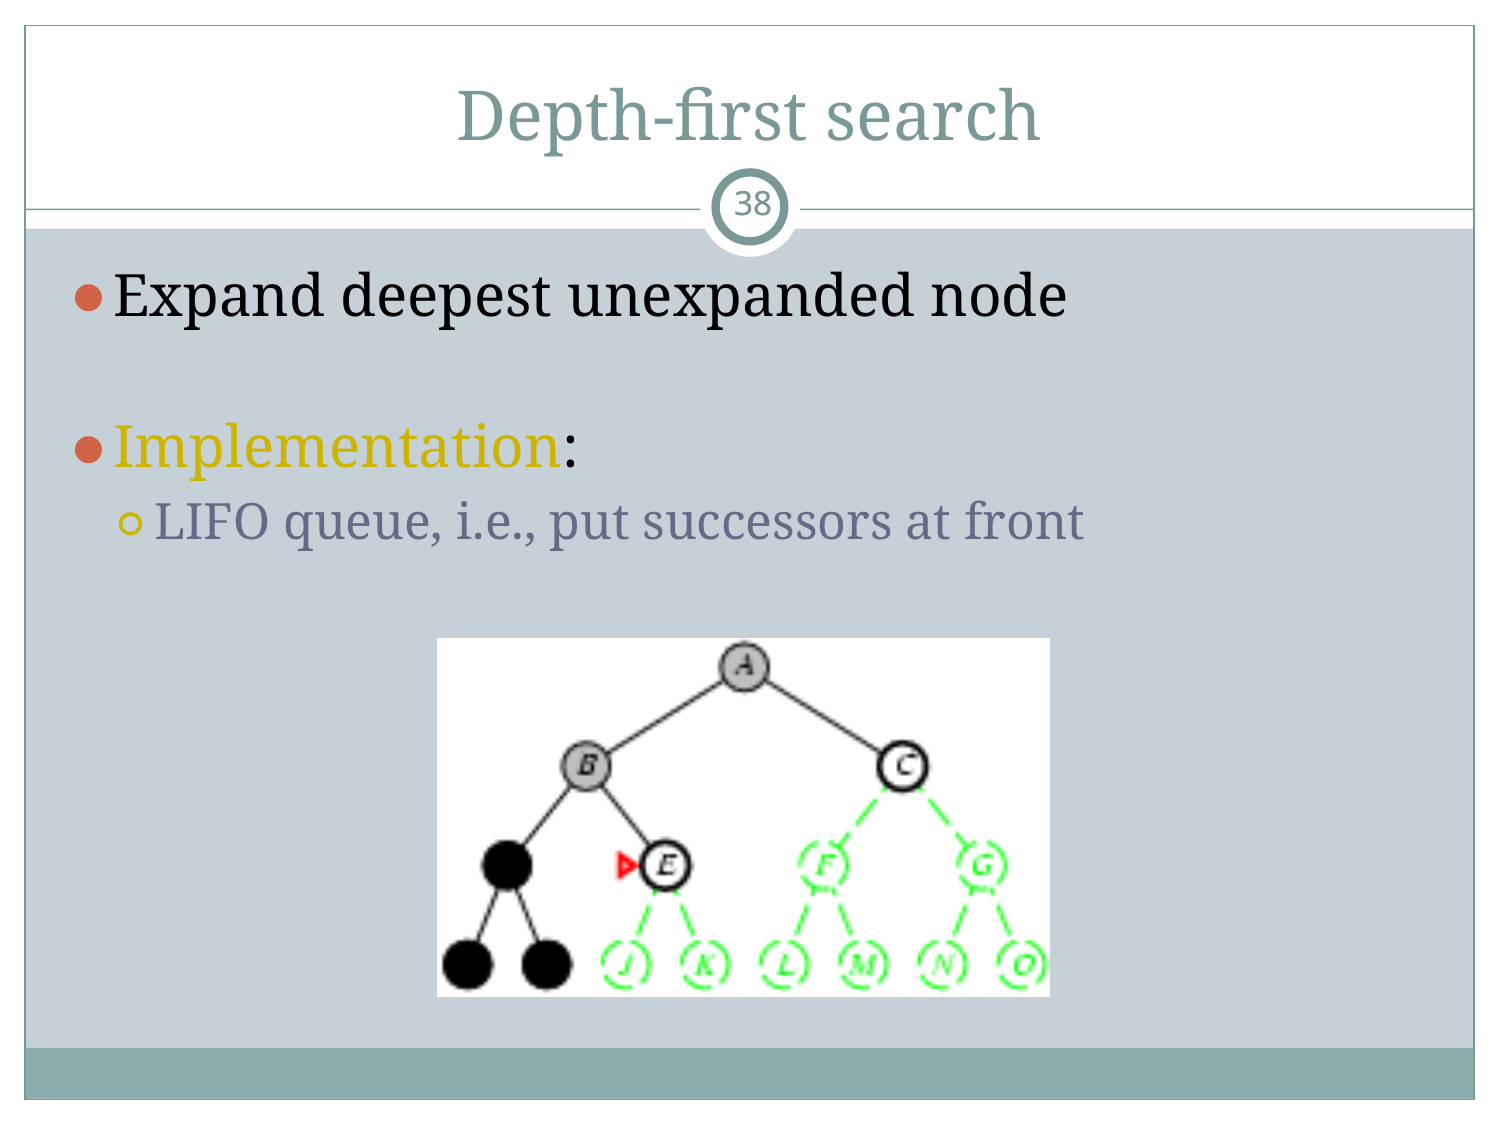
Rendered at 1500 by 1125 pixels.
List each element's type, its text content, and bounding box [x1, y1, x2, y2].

title Depth-first search [49, 37, 1450, 162]
picture [437, 638, 1050, 997]
slide_number <number> [715, 168, 791, 241]
list Expand deepest unexpanded node Implementation: LIFO queue, i.e., put successors at front [49, 250, 1445, 1001]
